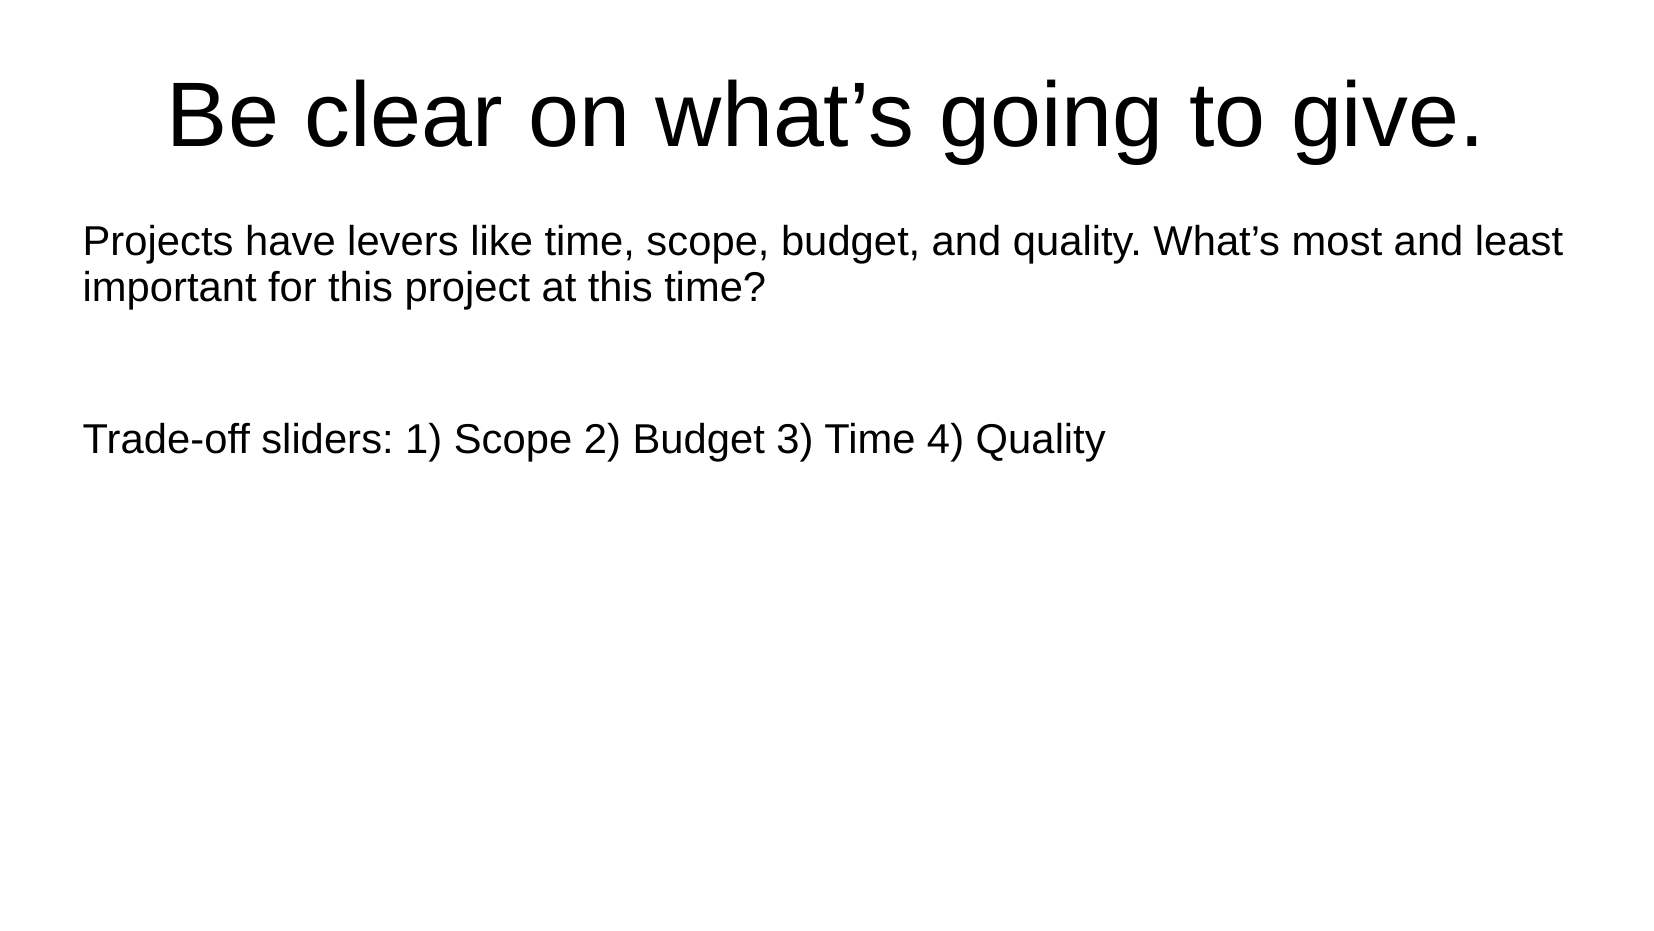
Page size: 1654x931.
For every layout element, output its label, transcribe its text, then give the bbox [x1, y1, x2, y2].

list Projects have levers like time, scope, budget, and quality. What’s most and least important for this project at this time? Trade-off sliders: 1) Scope 2) Budget 3) Time 4) Quality [82, 217, 1571, 758]
title Be clear on what’s going to give. [82, 37, 1571, 193]
